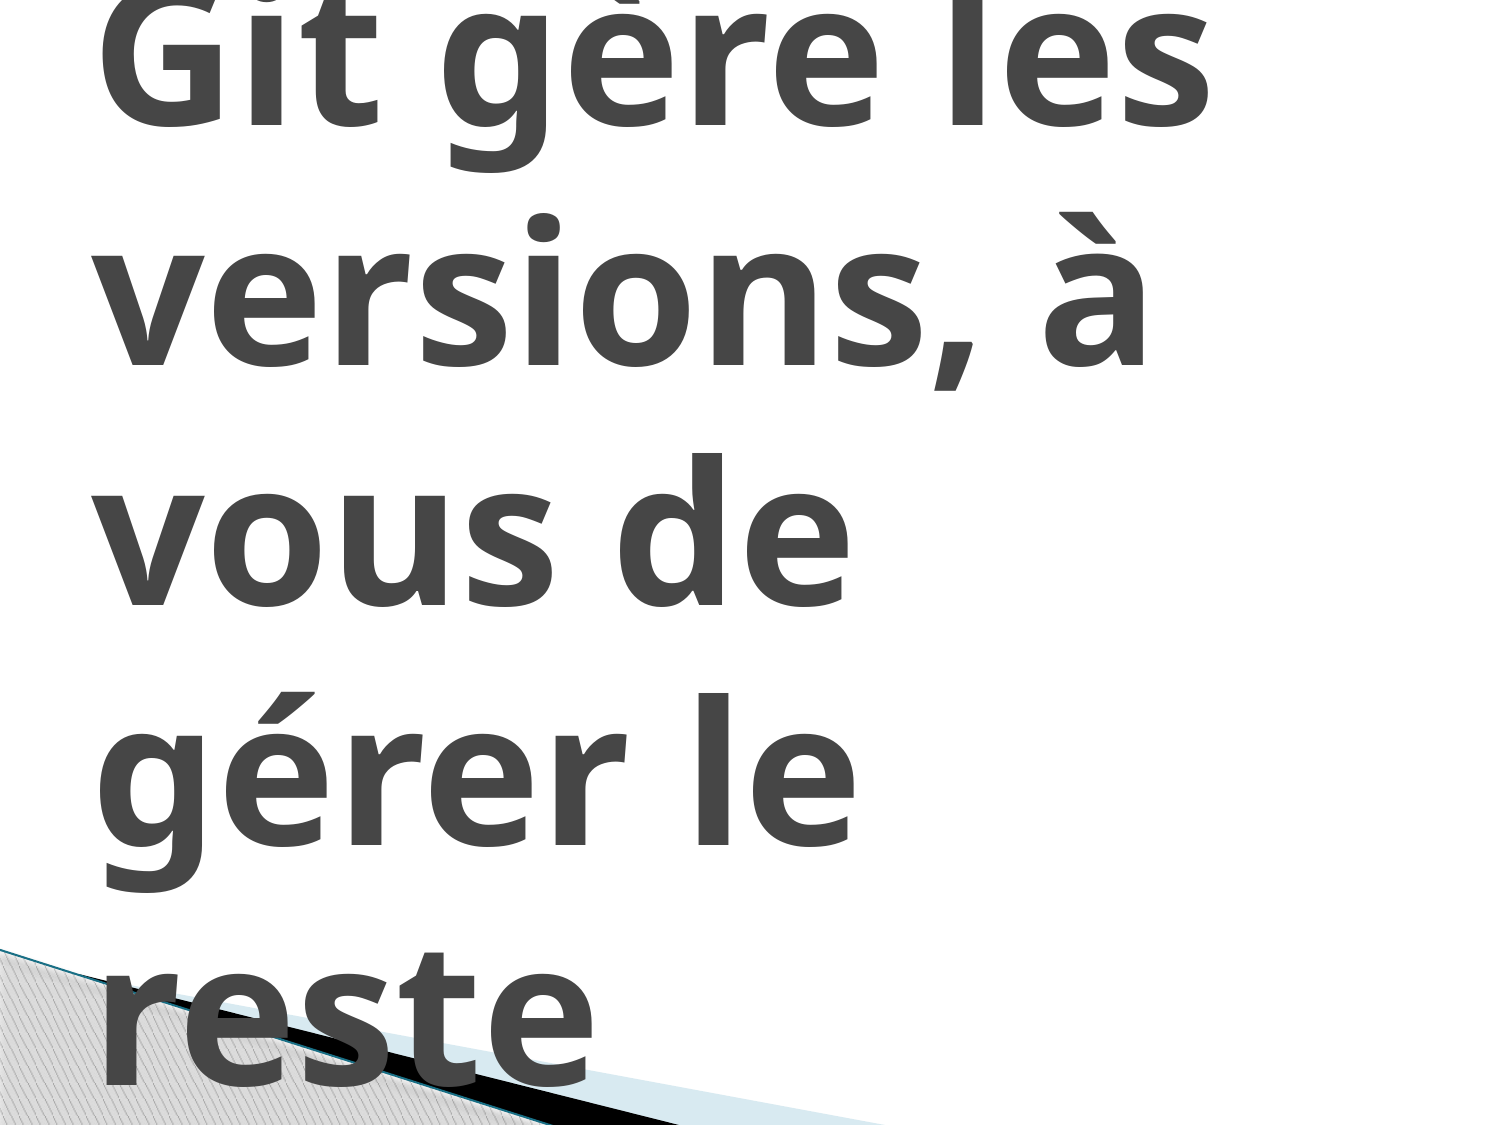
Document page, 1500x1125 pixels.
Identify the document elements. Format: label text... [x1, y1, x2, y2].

title Git gère les versions, à vous de gérer le reste [76, 66, 1427, 986]
